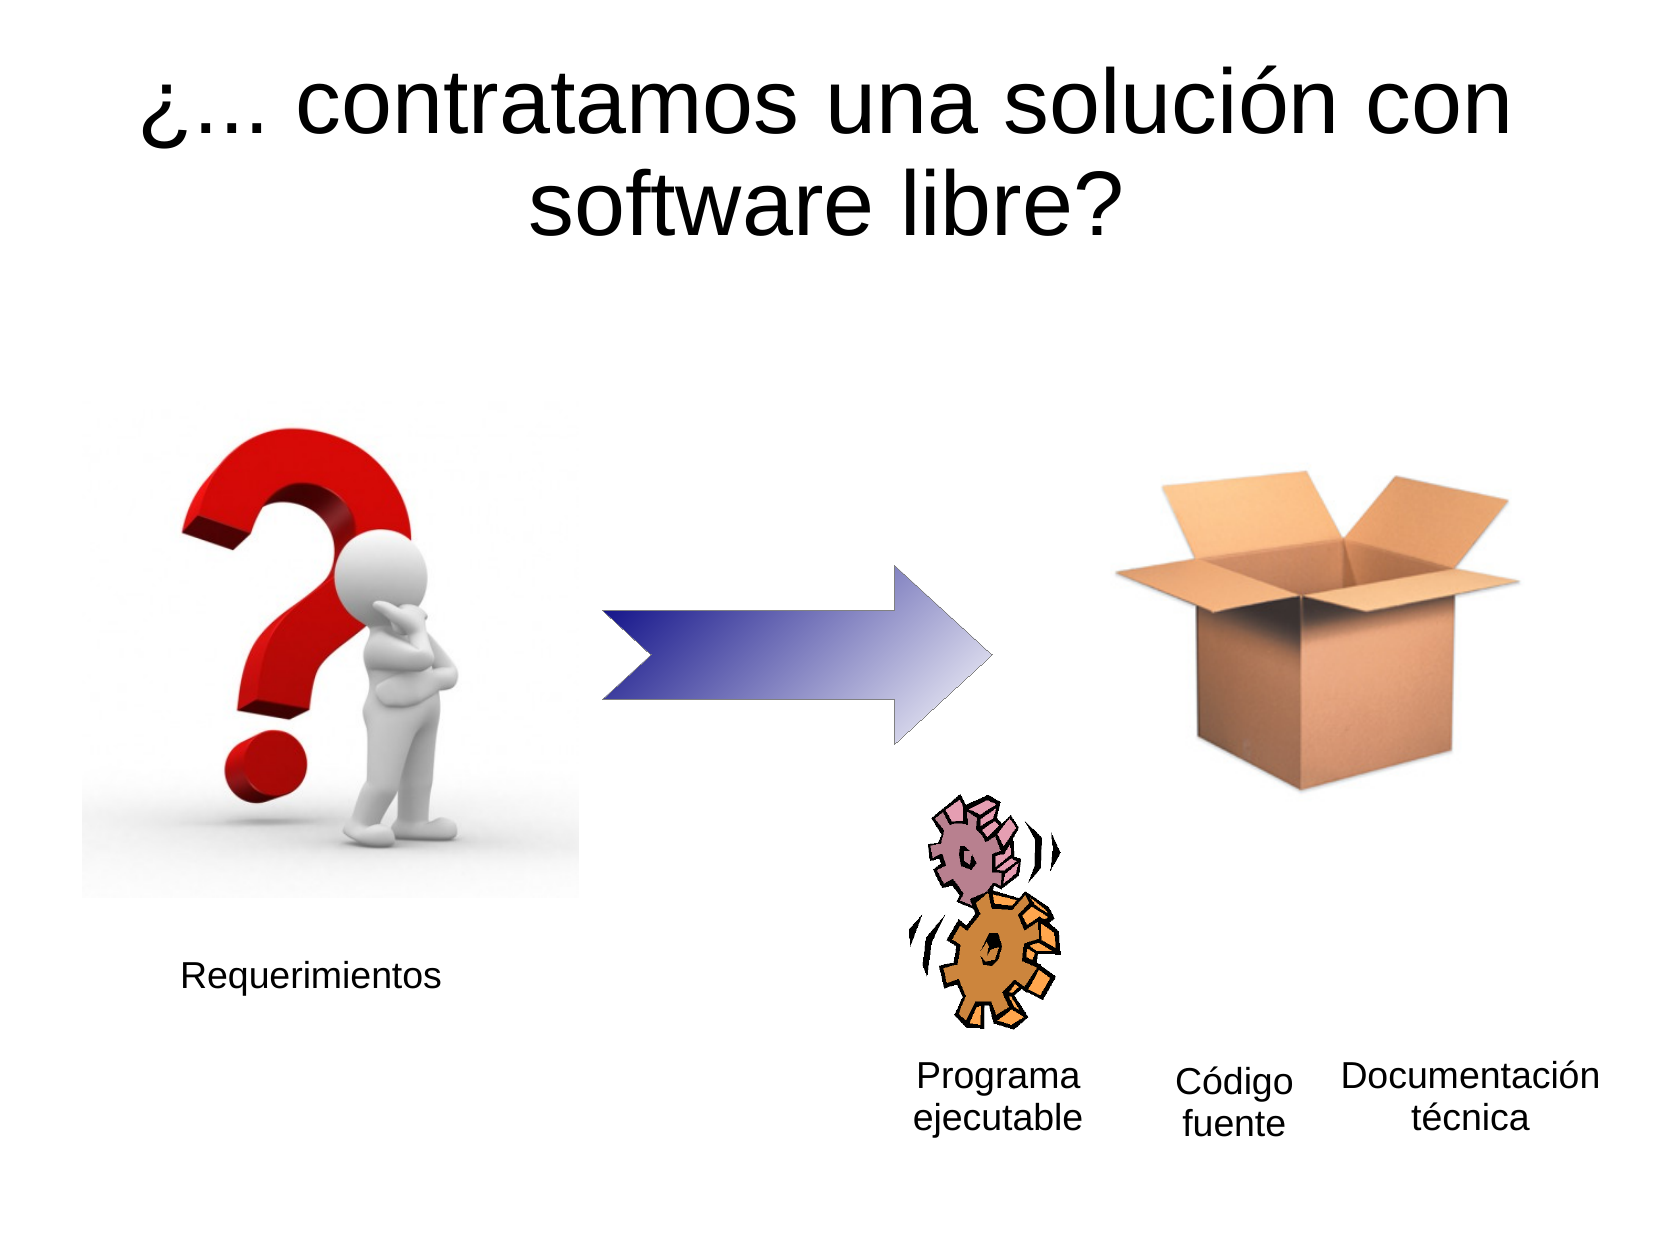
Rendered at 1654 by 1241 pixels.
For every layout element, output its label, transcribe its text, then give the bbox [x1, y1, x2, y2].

picture [1086, 388, 1537, 839]
text_box Requerimientos [165, 947, 662, 1004]
title ¿... contratamos una solución con software libre? [82, 49, 1571, 257]
text_box Programa ejecutable [885, 1046, 1111, 1146]
picture [909, 791, 1063, 1031]
text_box Documentación técnica [1322, 1046, 1619, 1146]
picture [82, 401, 579, 898]
text_box Código fuente [1133, 1053, 1335, 1158]
text_box [602, 565, 993, 745]
